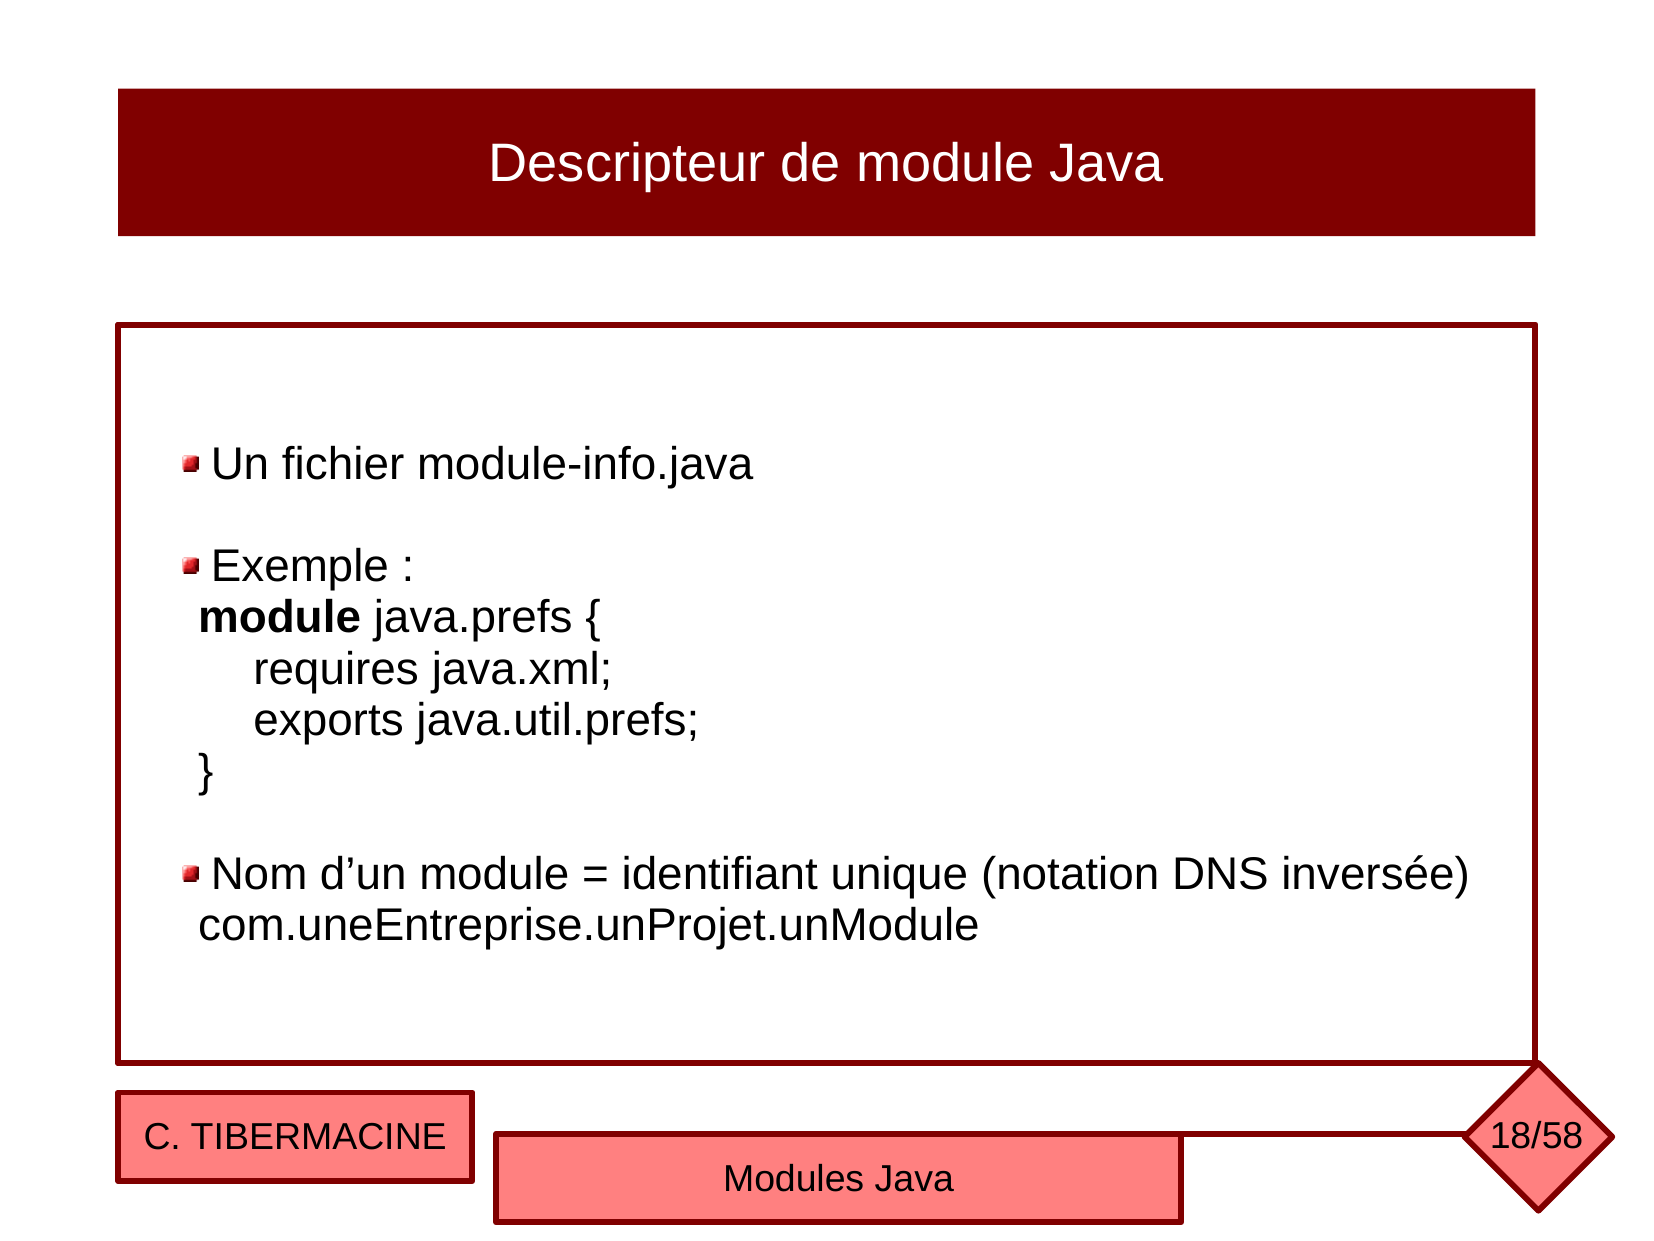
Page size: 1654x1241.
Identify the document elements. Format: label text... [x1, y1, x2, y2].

text_box [1491, 1164, 1586, 1211]
text_box Descripteur de module Java [118, 88, 1536, 237]
text_box Modules Java [496, 1133, 1182, 1223]
picture [182, 557, 199, 574]
picture [182, 865, 199, 882]
text_box Un fichier module-info.java Exemple : module java.prefs { requires java.xml; exports java.util.prefs; } Nom d’un module = identifiant unique (notation DNS inversée) com.uneEntreprise.unProjet.unModule [118, 324, 1536, 1063]
text_box [1494, 1062, 1583, 1107]
text_box <numéro>/58 [1475, 1107, 1654, 1164]
picture [182, 455, 199, 472]
text_box C. TIBERMACINE [118, 1092, 473, 1182]
text_box [1464, 1126, 1475, 1148]
